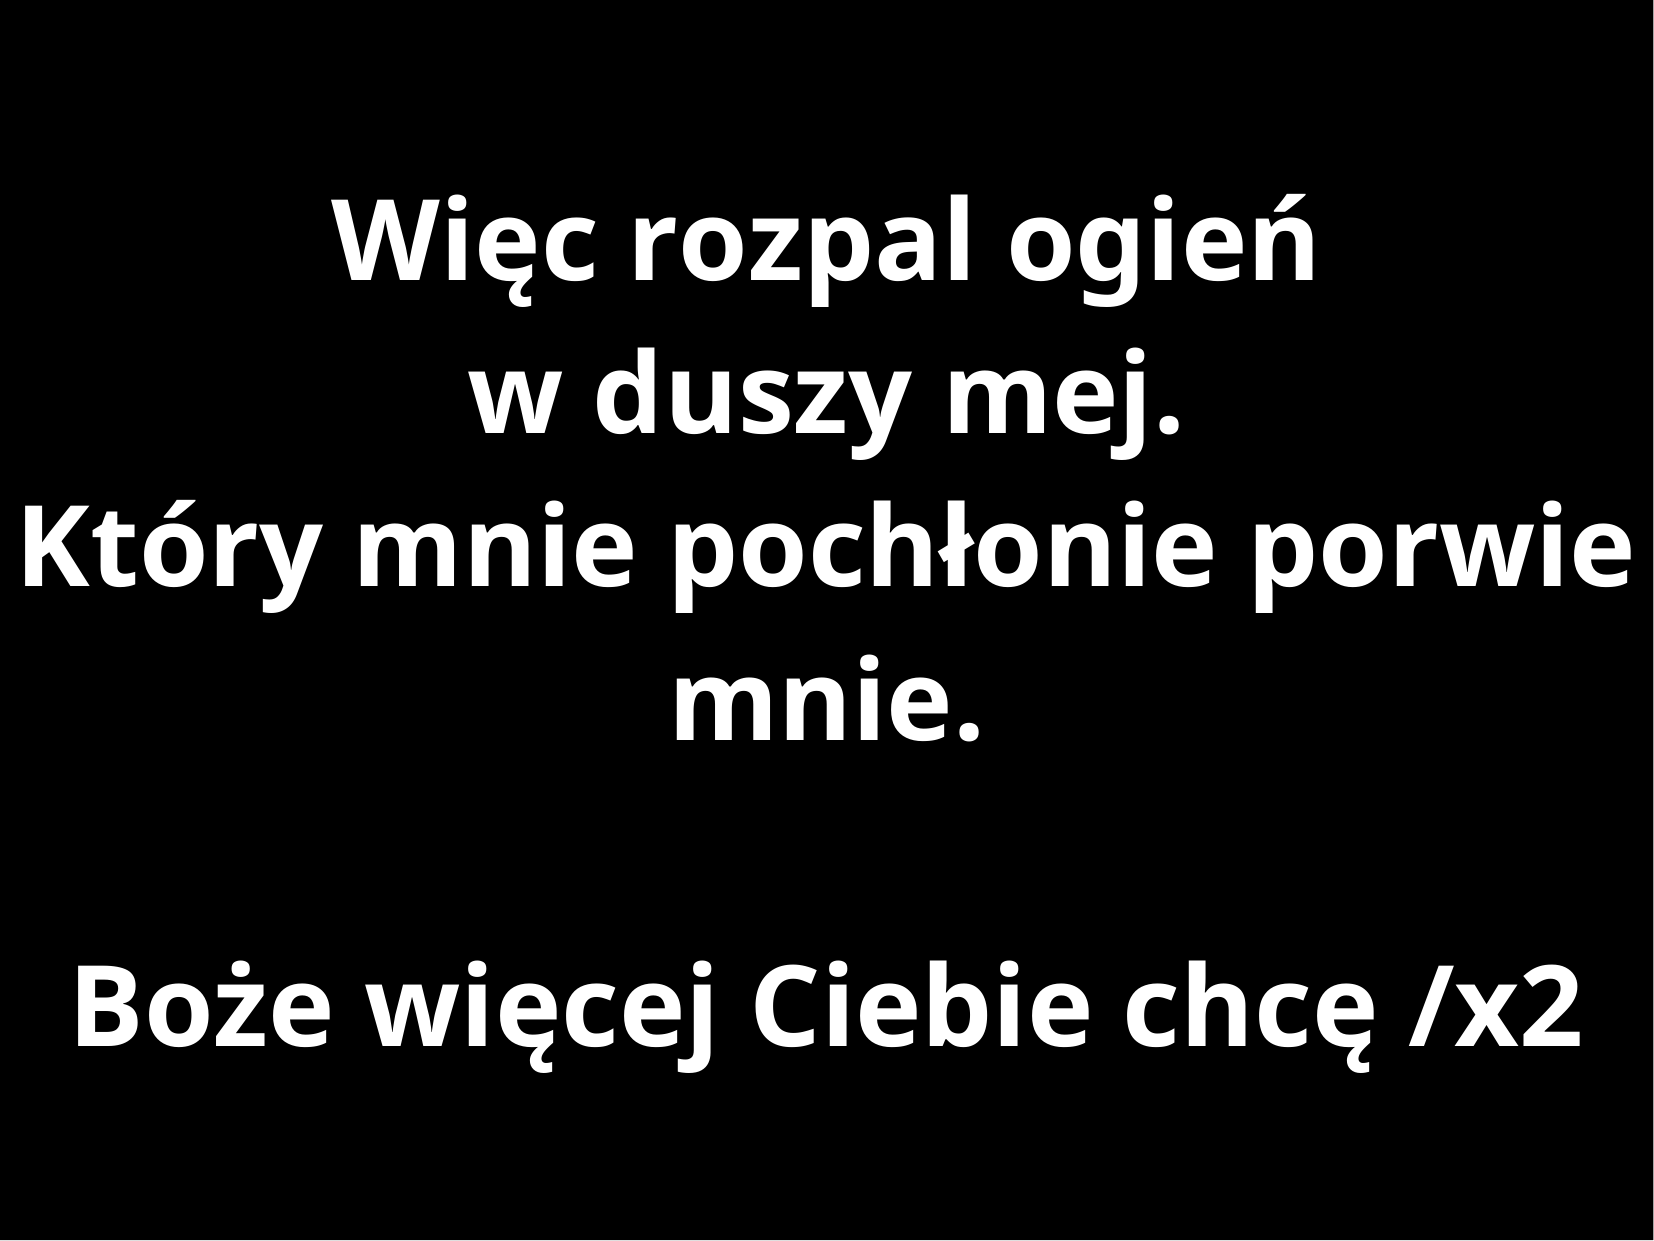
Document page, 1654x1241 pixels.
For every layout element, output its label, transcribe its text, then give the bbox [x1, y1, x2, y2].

title Więc rozpal ogień w duszy mej. Który mnie pochłonie porwie mnie. Boże więcej Ciebie chcę /x2 [0, 0, 1654, 1241]
